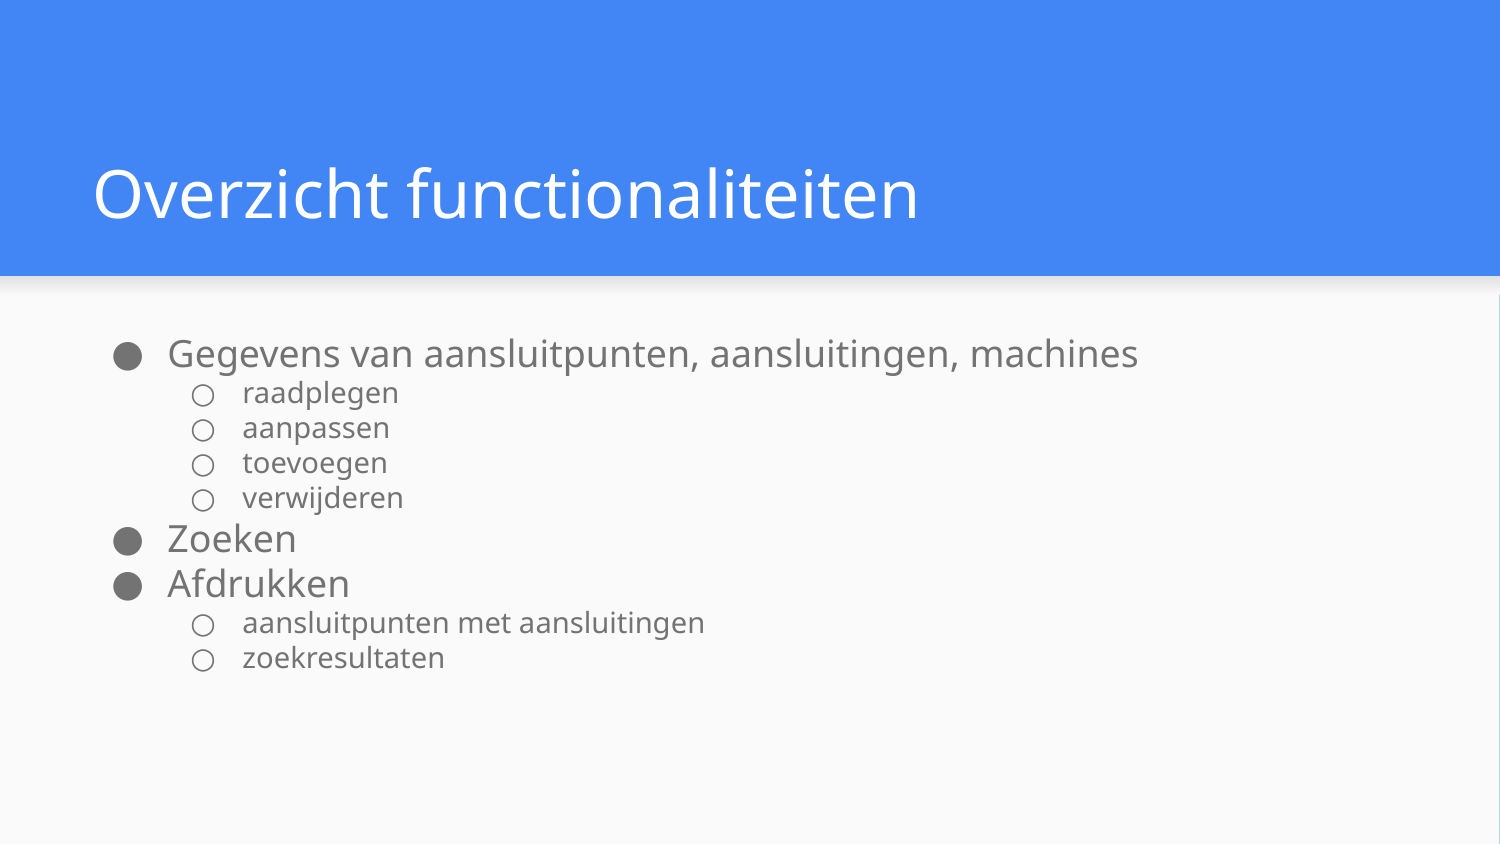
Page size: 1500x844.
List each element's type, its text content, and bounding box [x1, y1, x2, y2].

list Gegevens van aansluitpunten, aansluitingen, machines raadplegen aanpassen toevoegen verwijderen Zoeken Afdrukken aansluitpunten met aansluitingen zoekresultaten [77, 314, 1427, 760]
title Overzicht functionaliteiten [77, 121, 1427, 248]
